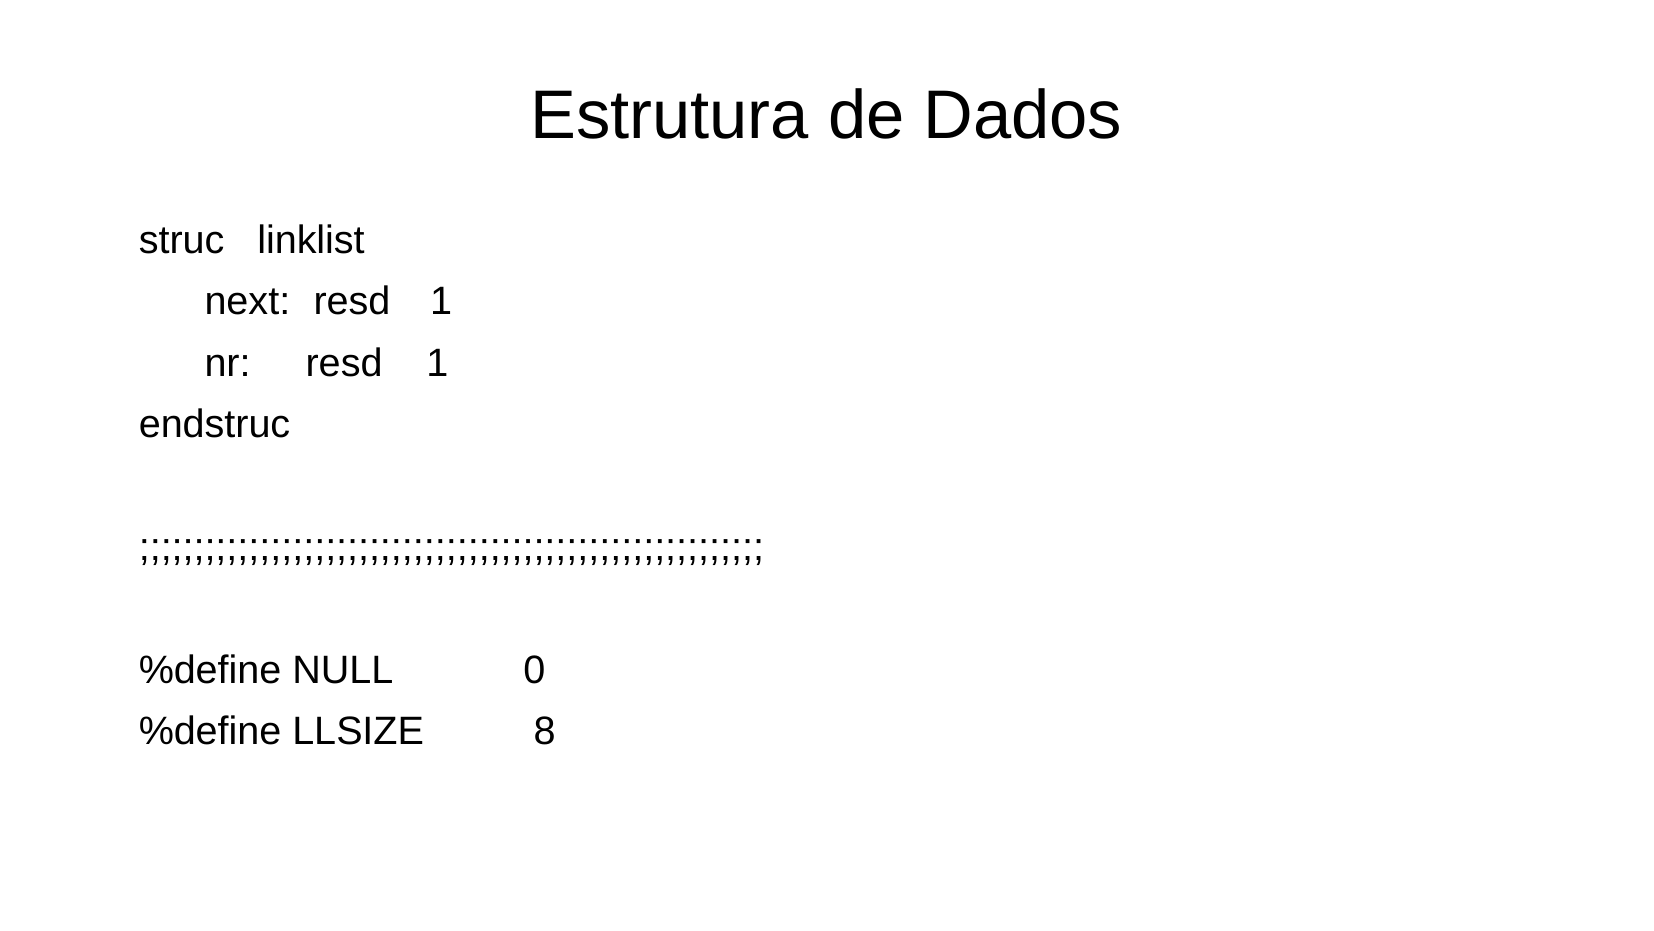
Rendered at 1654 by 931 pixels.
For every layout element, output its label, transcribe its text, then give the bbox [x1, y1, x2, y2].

list struc linklist next: resd 1 nr: resd 1 endstruc ;;;;;;;;;;;;;;;;;;;;;;;;;;;;;;;;;;;;;;;;;;;;;;;;;;;;;;;;; %define NULL 0 %define LLSIZE 8 [82, 217, 1571, 758]
title Estrutura de Dados [82, 37, 1571, 193]
